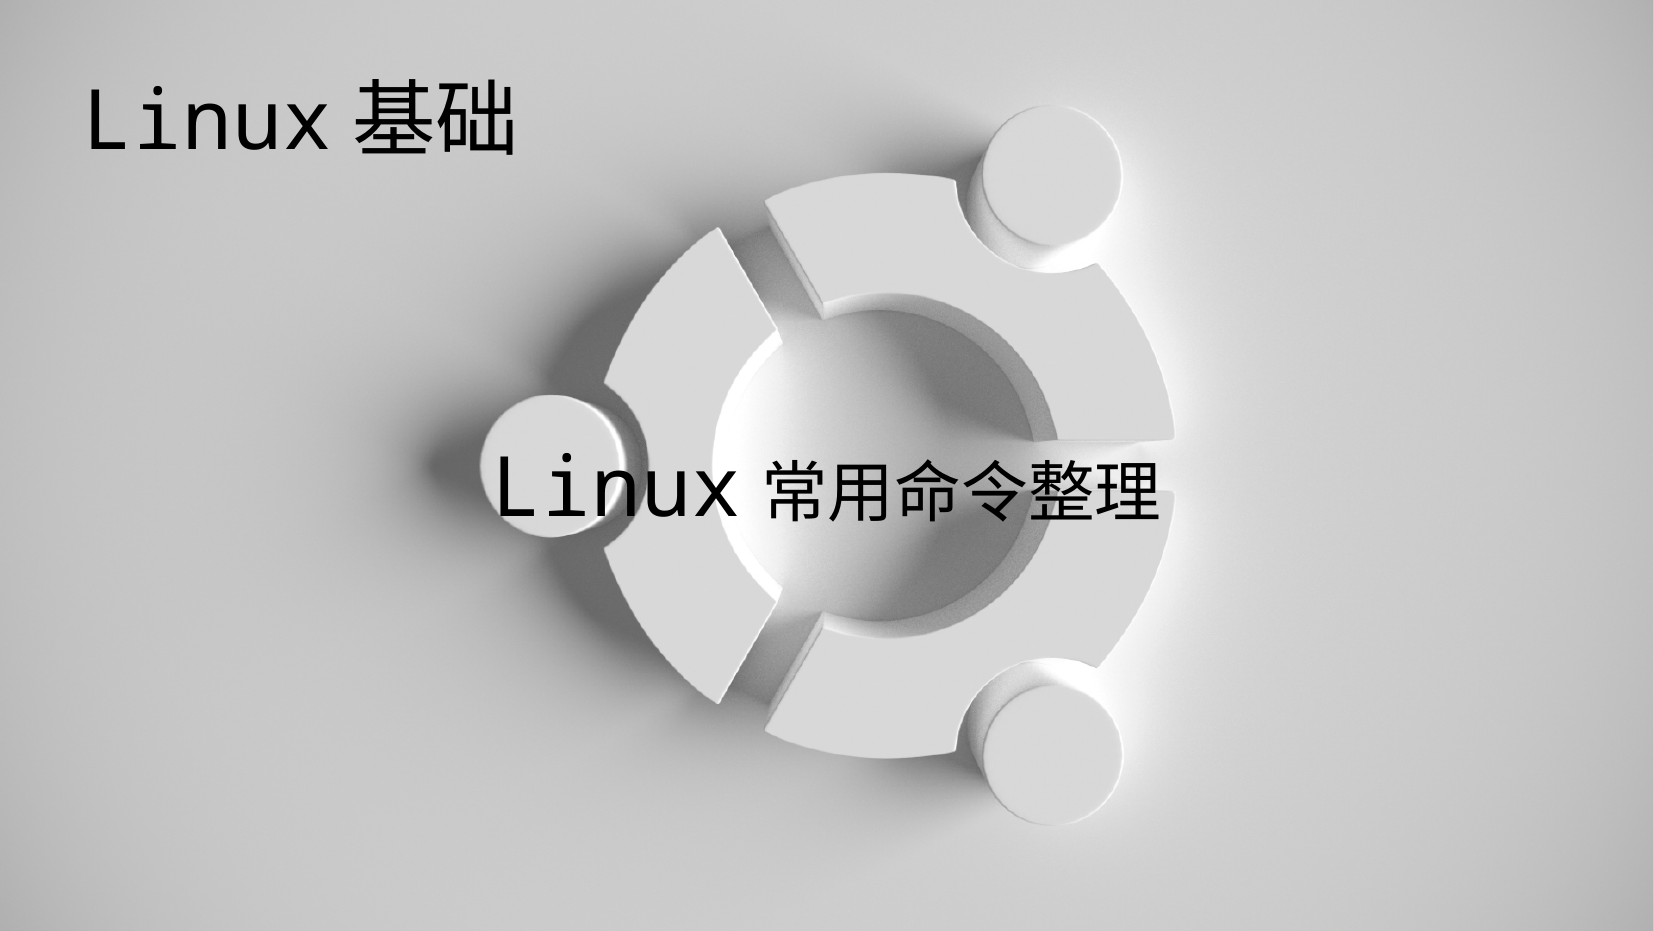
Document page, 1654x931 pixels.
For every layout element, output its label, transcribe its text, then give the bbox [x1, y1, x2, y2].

subtitle Linux常用命令整理 [82, 217, 1571, 758]
picture [0, 0, 1654, 931]
title Linux基础 [82, 37, 1571, 189]
